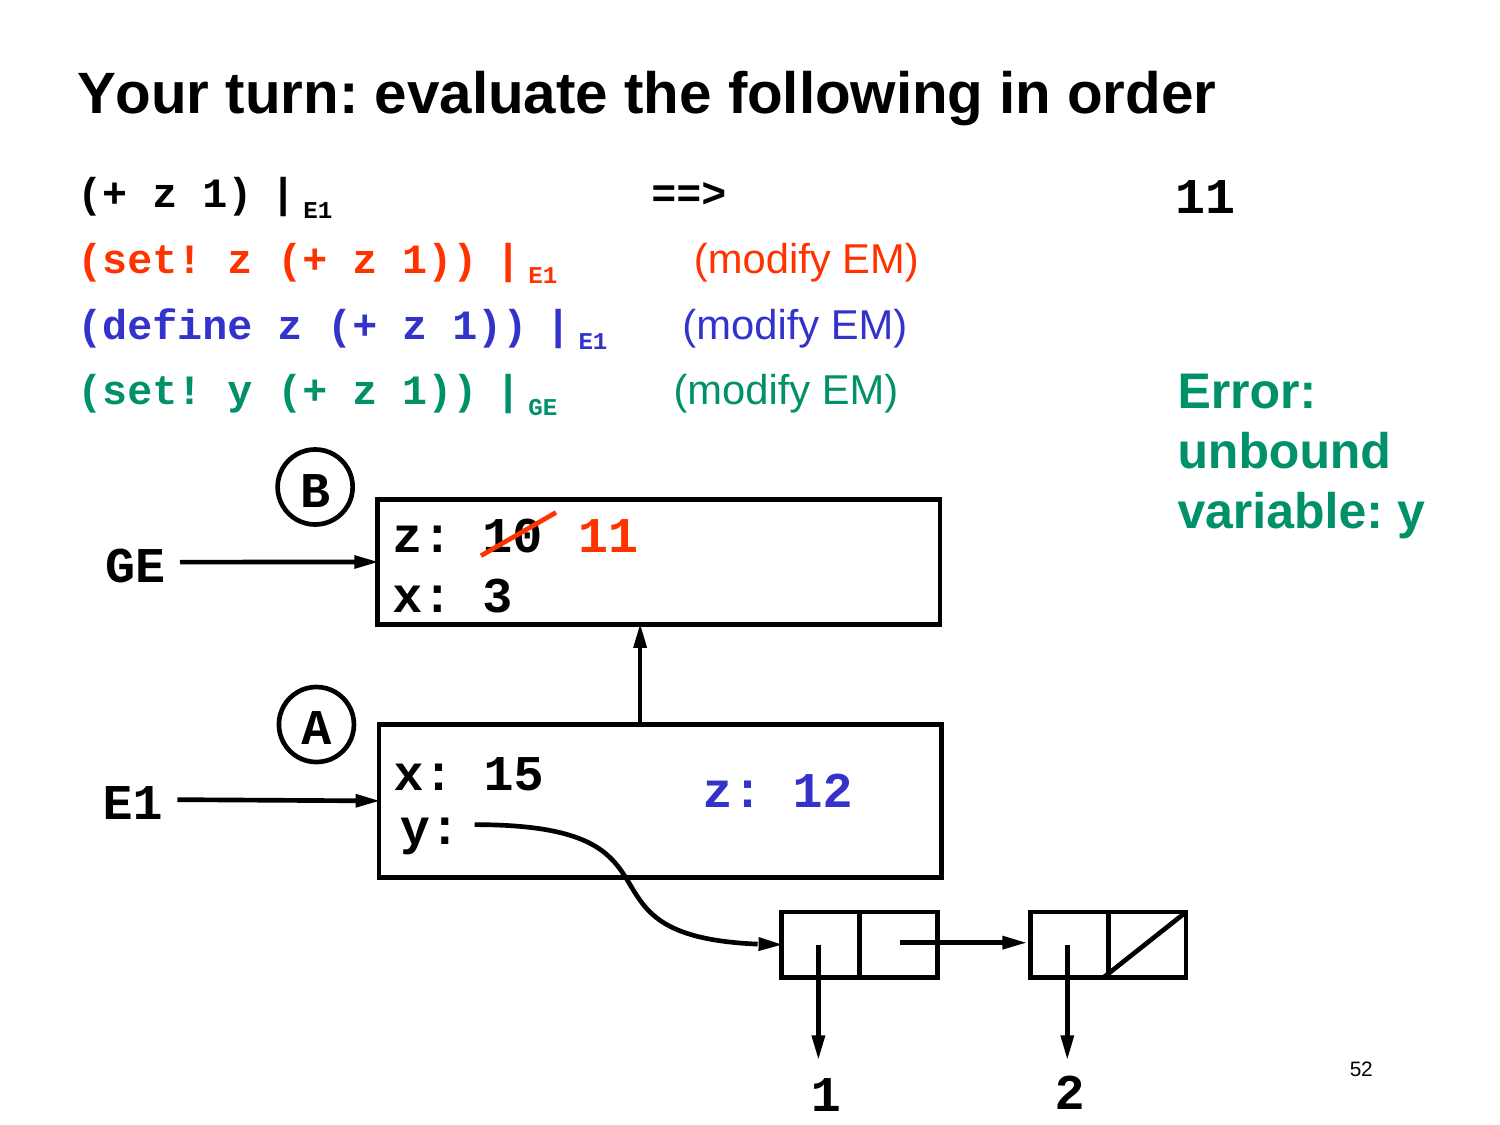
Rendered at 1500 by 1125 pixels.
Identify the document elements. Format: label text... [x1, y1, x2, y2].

text_box 11 [563, 495, 653, 571]
text_box x: 15 [378, 724, 942, 878]
text_box 1 [774, 1058, 877, 1125]
text_box B [277, 449, 353, 525]
text_box z: 12 [687, 749, 868, 826]
text_box y: [385, 786, 475, 863]
text_box z: 10 x: 3 [377, 499, 941, 625]
text_box Error: unbound variable: y [1162, 350, 1440, 547]
text_box GE [90, 524, 181, 600]
title Your turn: evaluate the following in order [62, 24, 1338, 163]
text_box E1 [87, 761, 178, 838]
text_box A [278, 686, 354, 763]
text_box 11 [1160, 156, 1250, 232]
list (+ z 1) | E1 ==> (set! z (+ z 1)) | E1 (modify EM) (define z (+ z 1)) | E1 (modify EM) (set! y (+ z 1)) | GE (modify EM) [62, 162, 1126, 434]
text_box 2 [1021, 1058, 1118, 1121]
